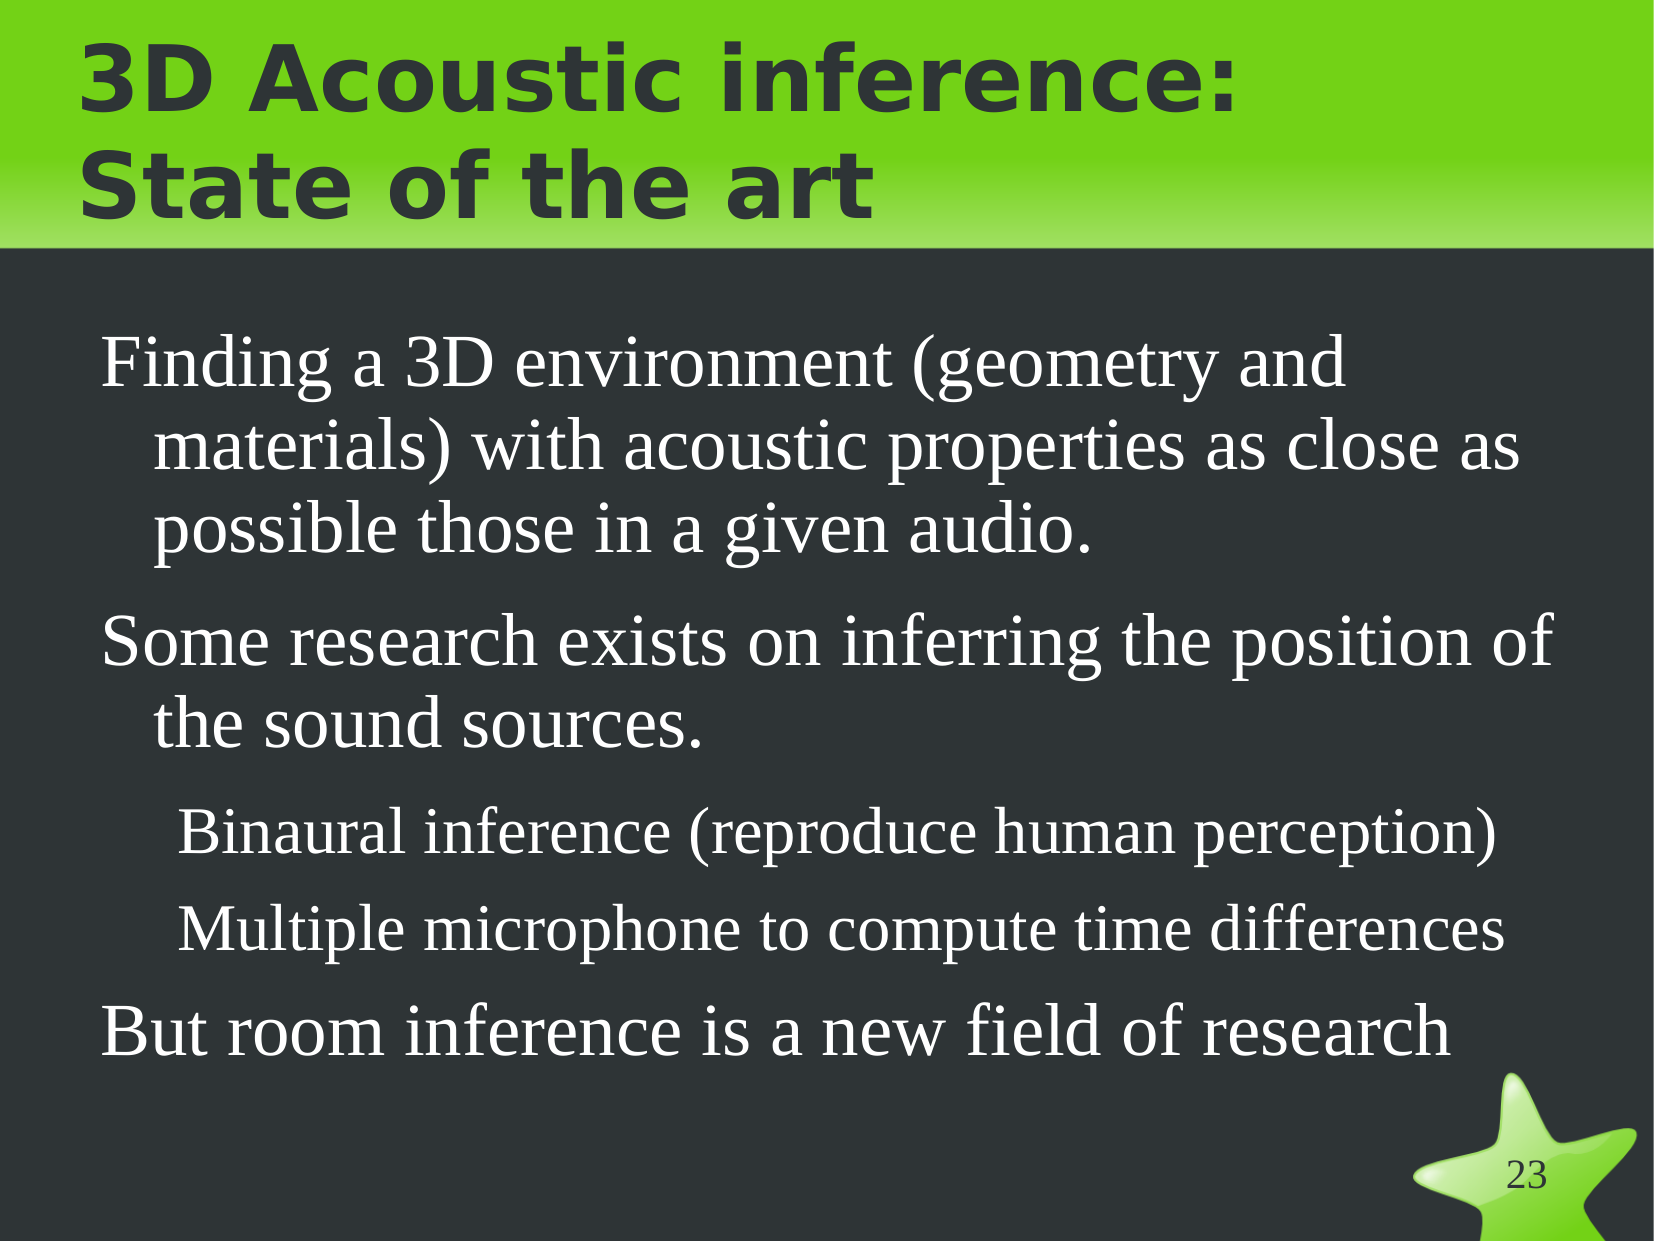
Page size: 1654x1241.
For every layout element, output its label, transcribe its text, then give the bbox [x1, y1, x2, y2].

title 3D Acoustic inference: State of the art [76, 25, 1565, 240]
list Finding a 3D environment (geometry and materials) with acoustic properties as close as possible those in a given audio. Some research exists on inferring the position of the sound sources. Binaural inference (reproduce human perception) Multiple microphone to compute time differences But room inference is a new field of research [82, 319, 1571, 1133]
picture [0, 0, 1654, 1241]
